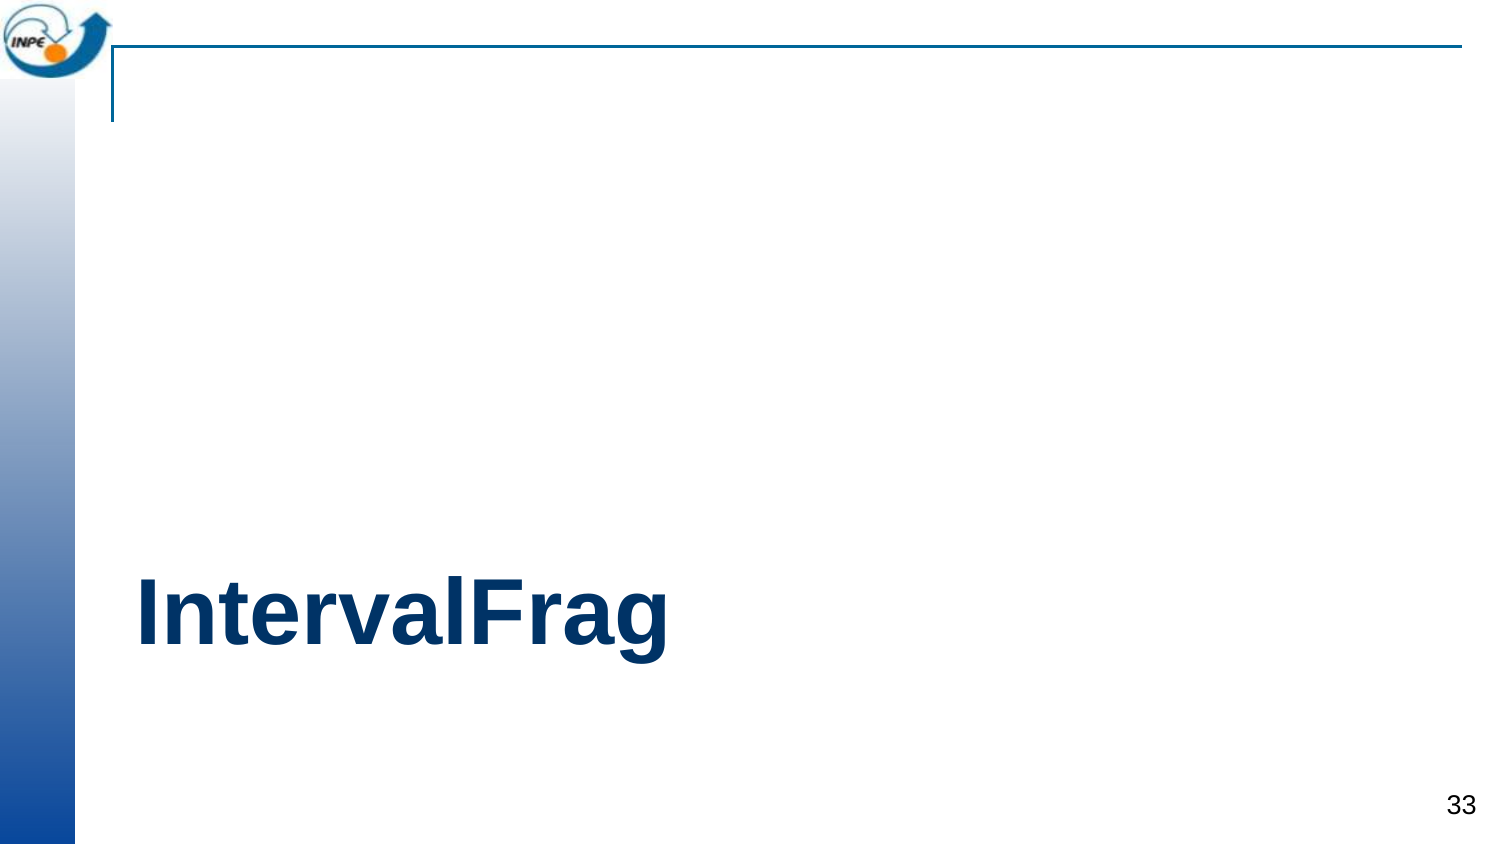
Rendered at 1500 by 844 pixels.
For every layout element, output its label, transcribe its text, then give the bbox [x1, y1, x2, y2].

picture [0, 0, 113, 79]
slide_number <number> [1403, 779, 1494, 844]
title IntervalFrag [118, 542, 1394, 710]
